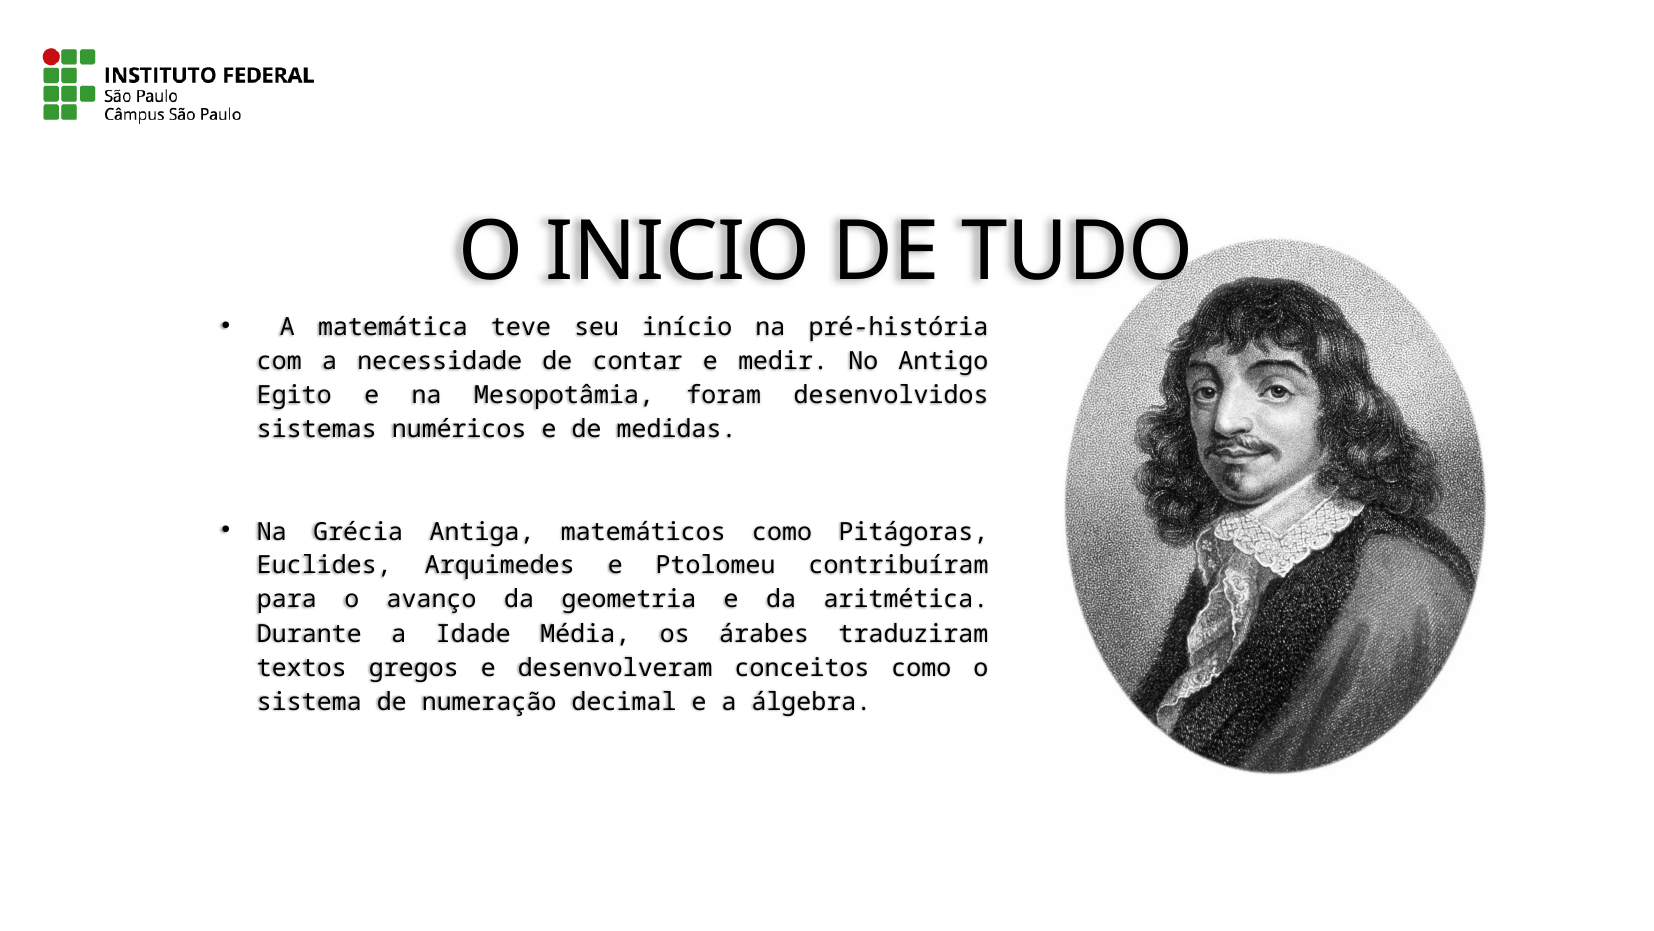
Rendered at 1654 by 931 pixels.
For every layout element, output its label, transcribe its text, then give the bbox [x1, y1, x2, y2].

text_box A matemática teve seu início na pré-história com a necessidade de contar e medir. No Antigo Egito e na Mesopotâmia, foram desenvolvidos sistemas numéricos e de medidas. Na Grécia Antiga, matemáticos como Pitágoras, Euclides, Arquimedes e Ptolomeu contribuíram para o avanço da geometria e da aritmética. Durante a Idade Média, os árabes traduziram textos gregos e desenvolveram conceitos como o sistema de numeração decimal e a álgebra. [206, 301, 1004, 793]
picture [1062, 325, 1488, 776]
title O INICIO DE TUDO [82, 169, 1571, 325]
picture [29, 29, 325, 136]
